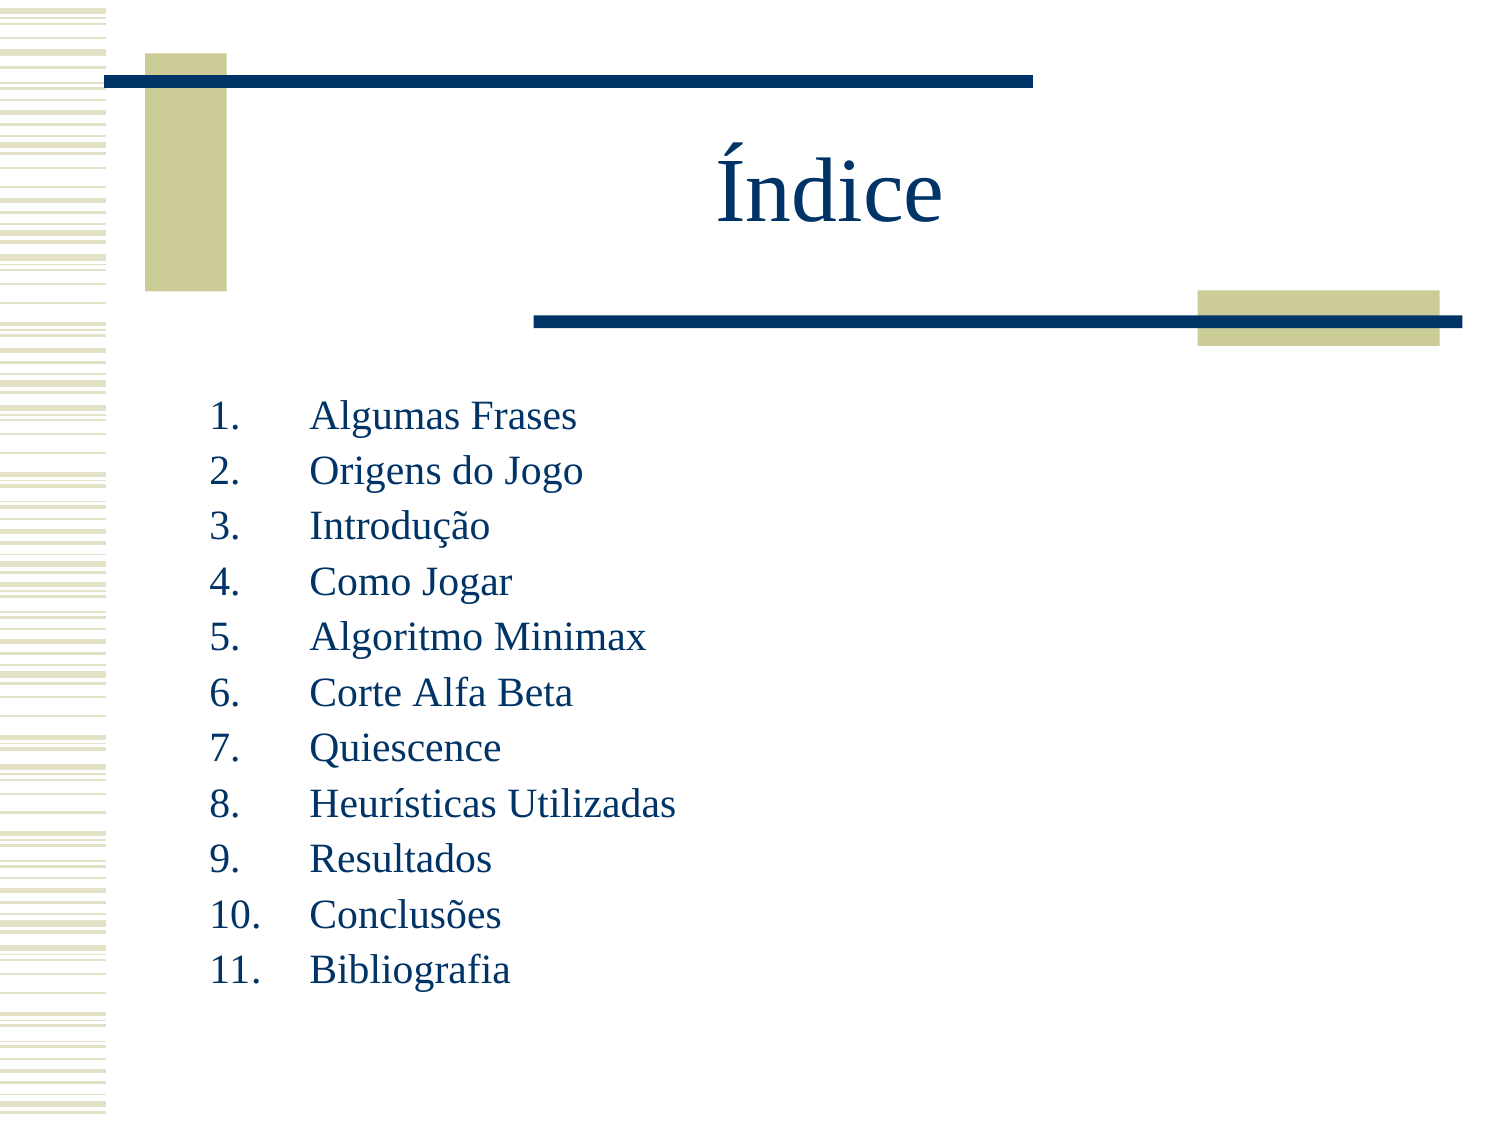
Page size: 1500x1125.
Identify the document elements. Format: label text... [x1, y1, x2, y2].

title Índice [225, 99, 1436, 288]
list Algumas Frases Origens do Jogo Introdução Como Jogar Algoritmo Minimax Corte Alfa Beta Quiescence Heurísticas Utilizadas Resultados Conclusões Bibliografia [194, 385, 1500, 1023]
